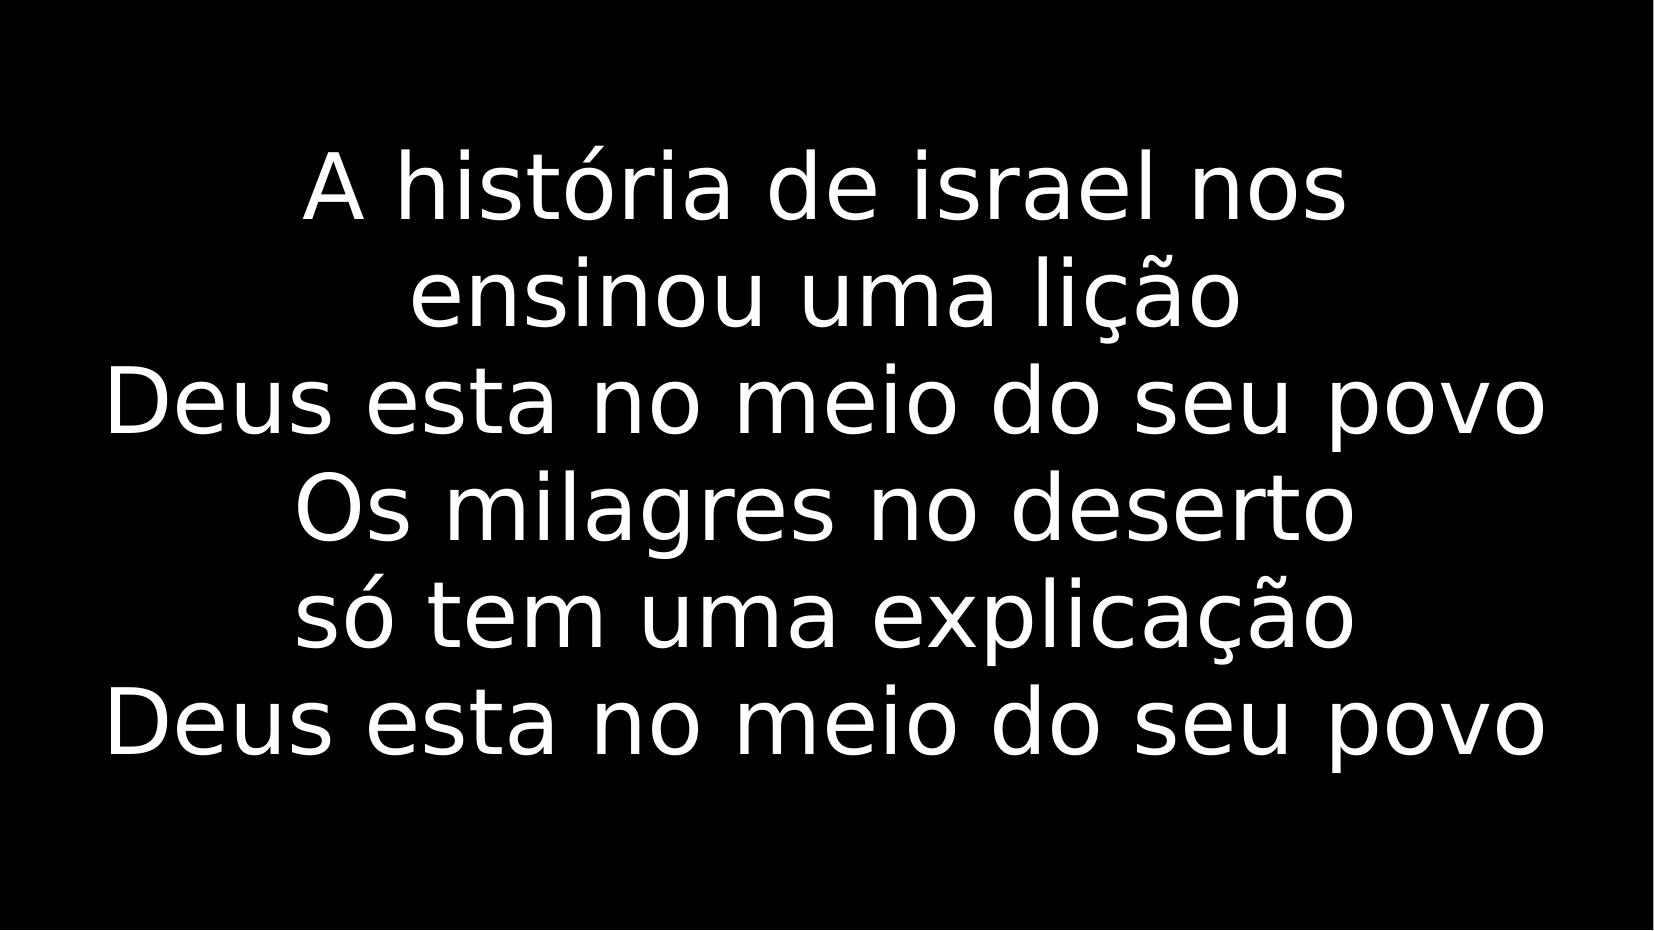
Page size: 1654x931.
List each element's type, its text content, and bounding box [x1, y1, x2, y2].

subtitle A história de israel nos ensinou uma lição Deus esta no meio do seu povo Os milagres no deserto só tem uma explicação Deus esta no meio do seu povo [82, 36, 1571, 875]
